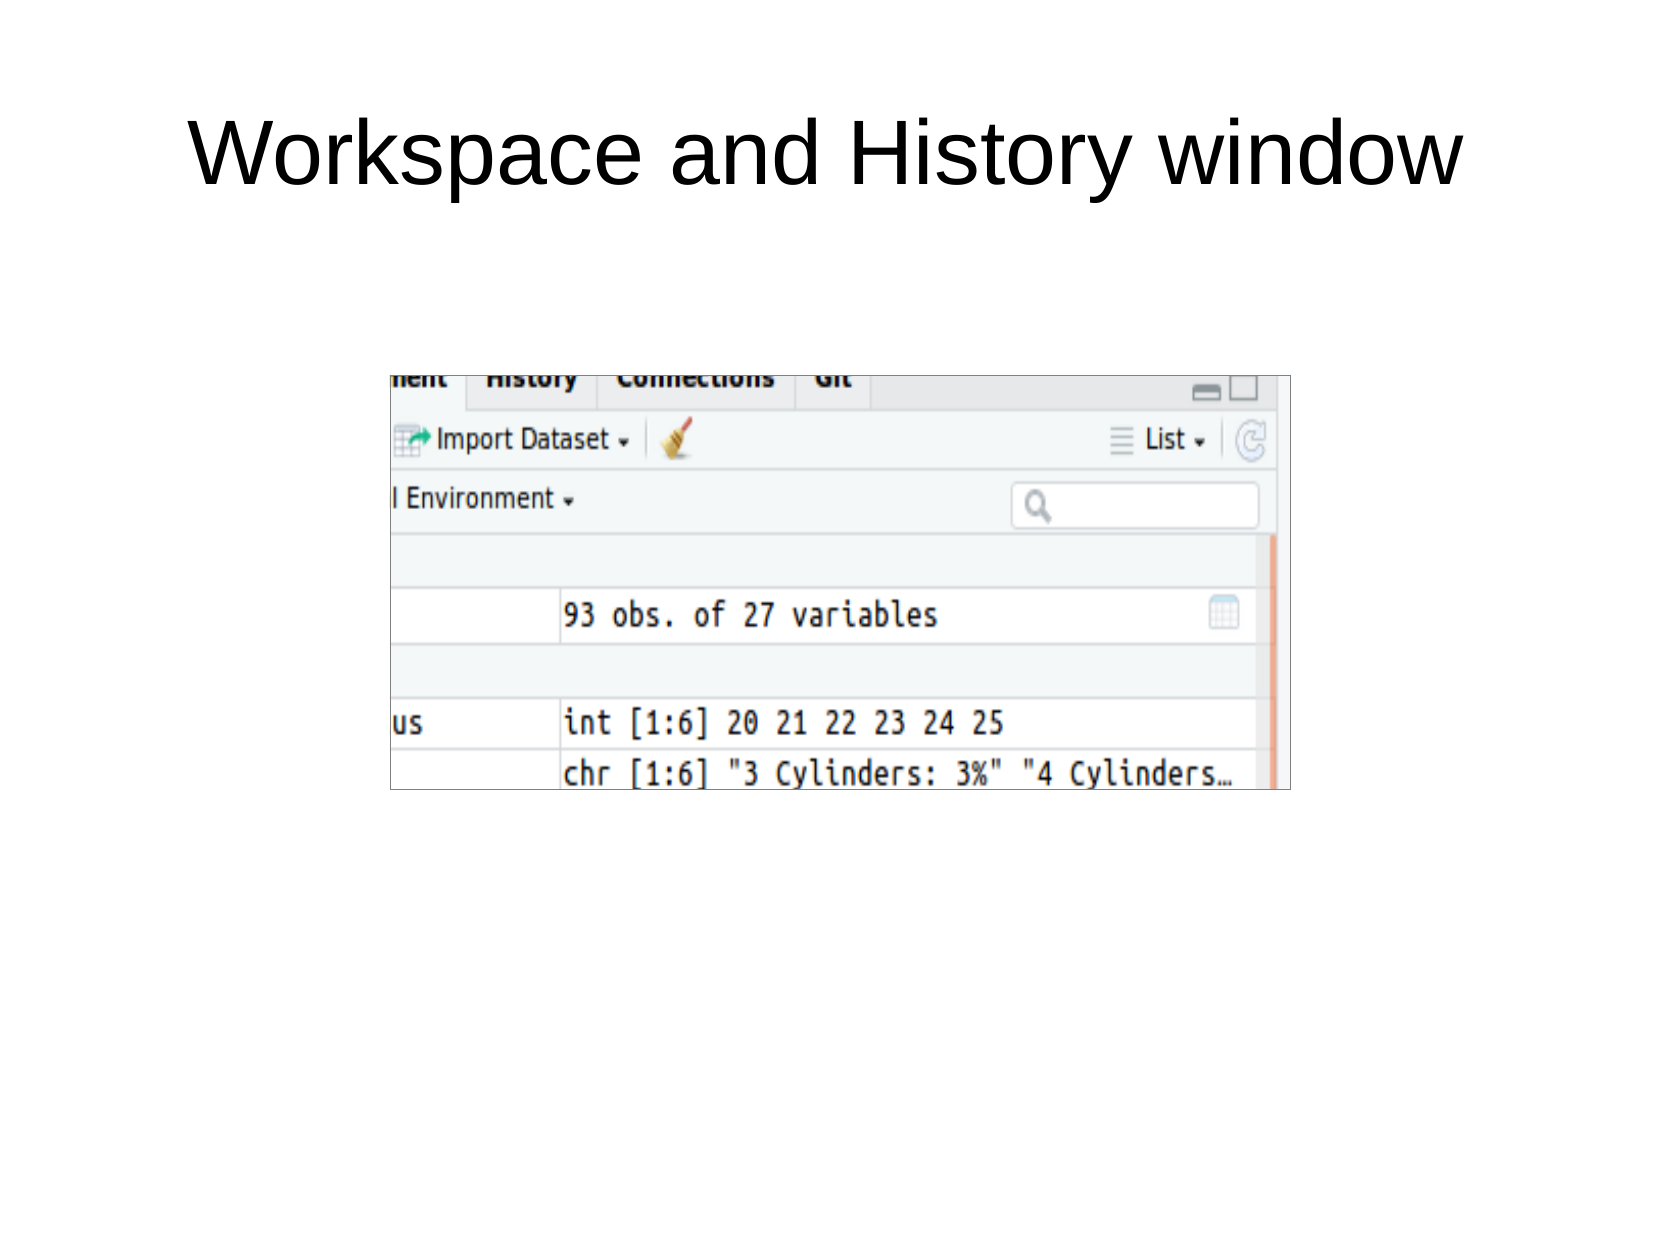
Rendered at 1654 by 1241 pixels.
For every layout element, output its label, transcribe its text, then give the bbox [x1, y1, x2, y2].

picture [390, 375, 1291, 790]
title Workspace and History window [82, 49, 1571, 257]
